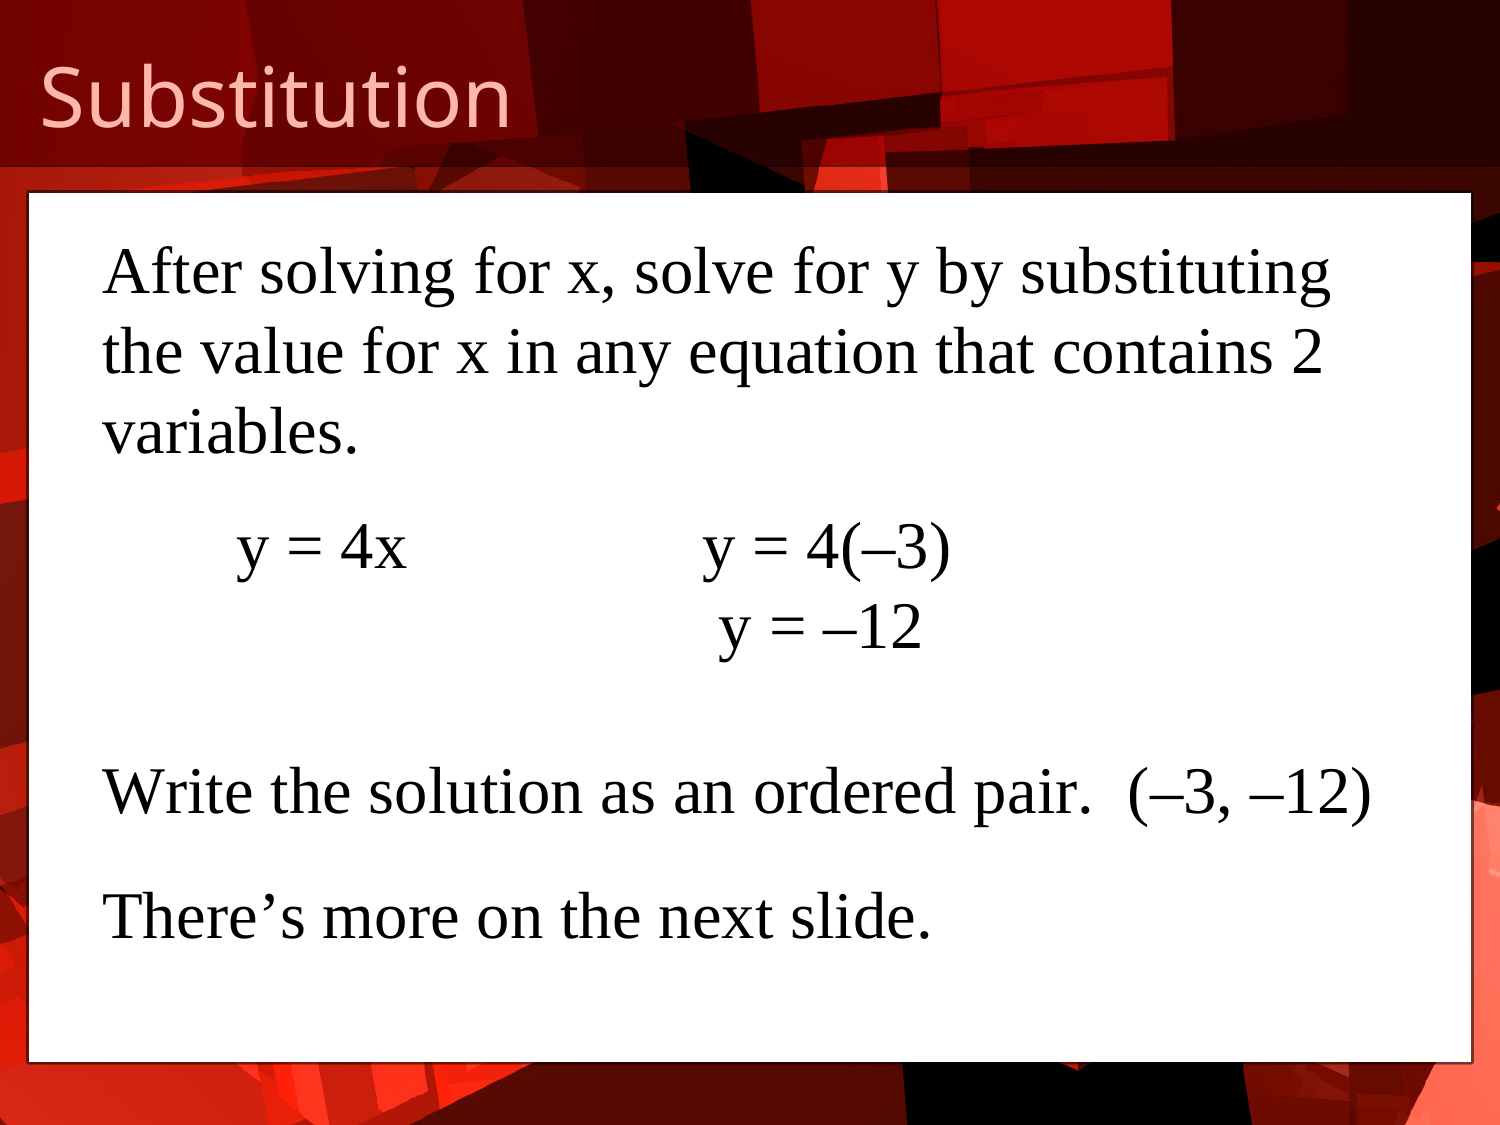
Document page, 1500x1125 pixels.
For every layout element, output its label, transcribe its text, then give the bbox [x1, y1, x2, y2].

text_box After solving for x, solve for y by substituting the value for x in any equation that contains 2 variables. y = 4x y = 4(–3) y = –12 Write the solution as an ordered pair. (–3, –12) There’s more on the next slide. [87, 219, 1438, 960]
picture [0, 0, 1500, 1125]
title Substitution [24, 36, 1326, 152]
